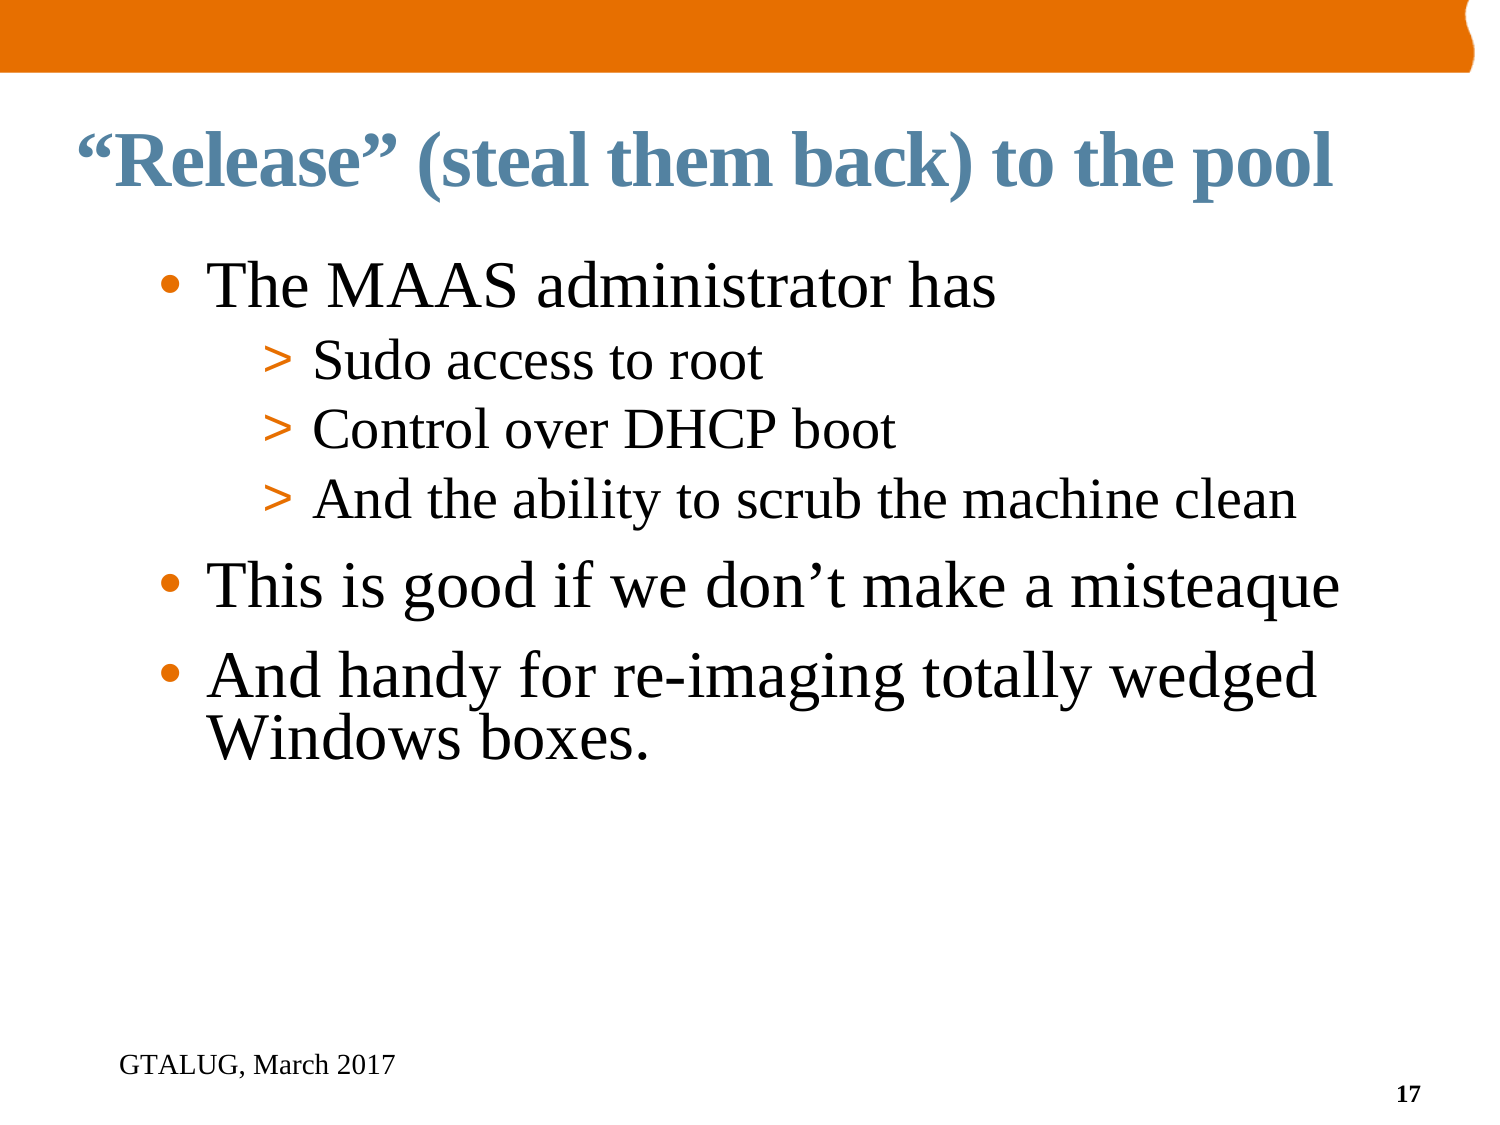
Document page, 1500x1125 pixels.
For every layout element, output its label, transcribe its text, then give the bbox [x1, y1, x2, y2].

title “Release” (steal them back) to the pool [75, 122, 1438, 228]
list The MAAS administrator has Sudo access to root Control over DHCP boot And the ability to scrub the machine clean This is good if we don’t make a misteaque And handy for re-imaging totally wedged Windows boxes. [64, 257, 1402, 1017]
picture [0, 0, 1500, 75]
